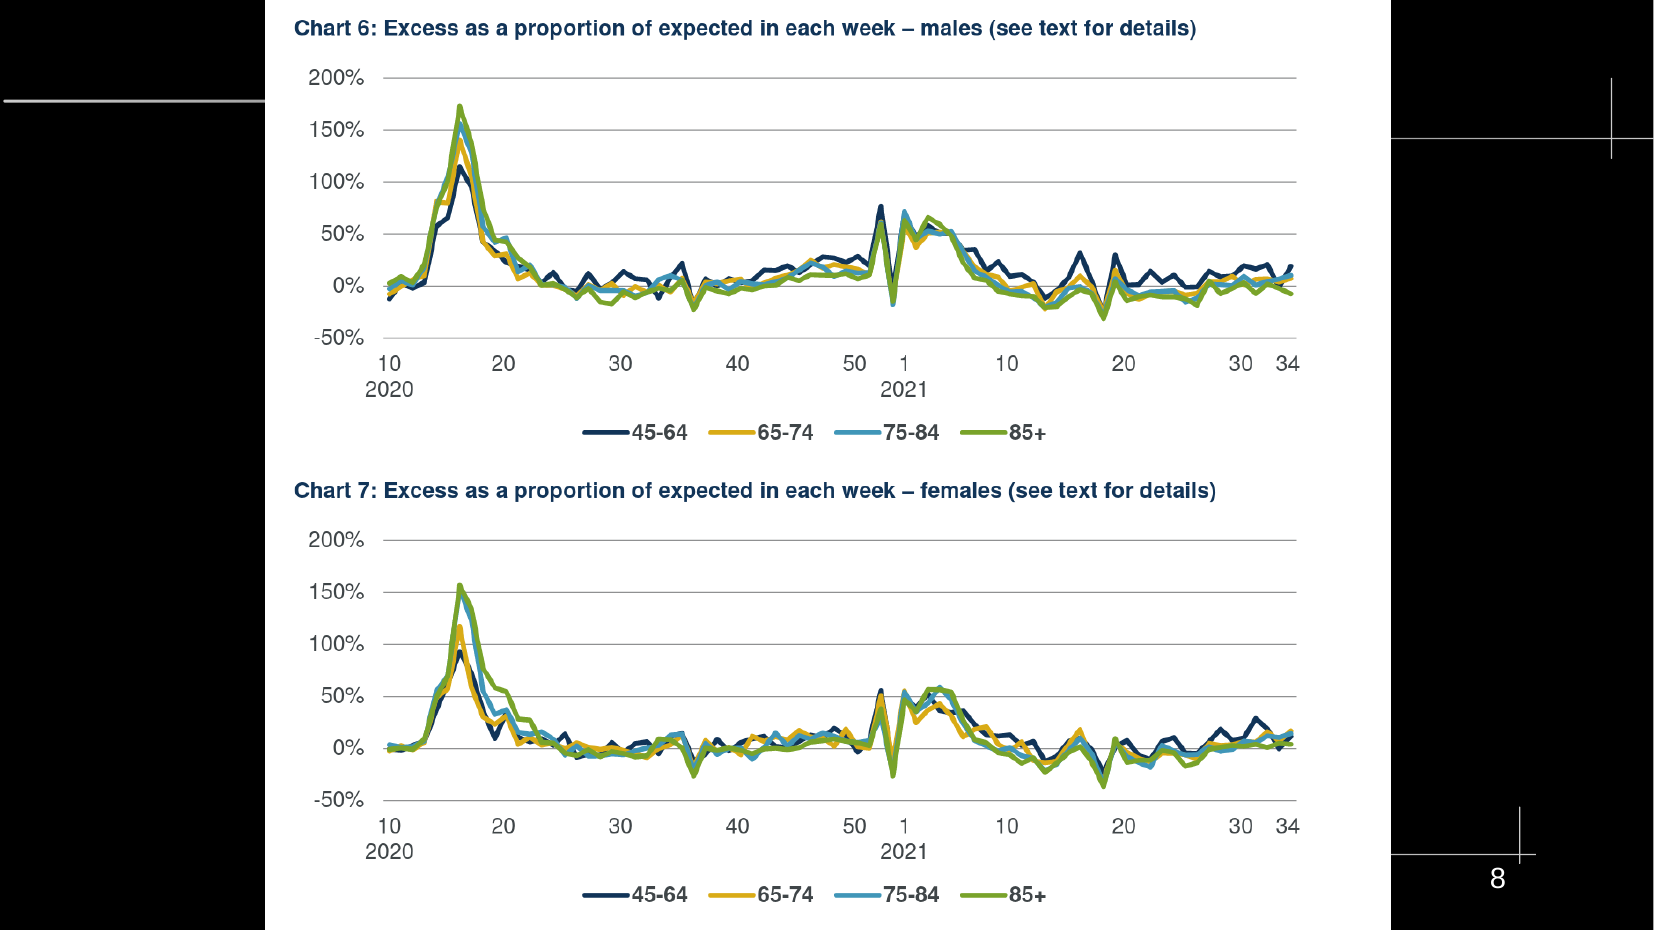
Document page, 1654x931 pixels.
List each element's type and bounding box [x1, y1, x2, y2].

picture [265, 0, 1391, 930]
